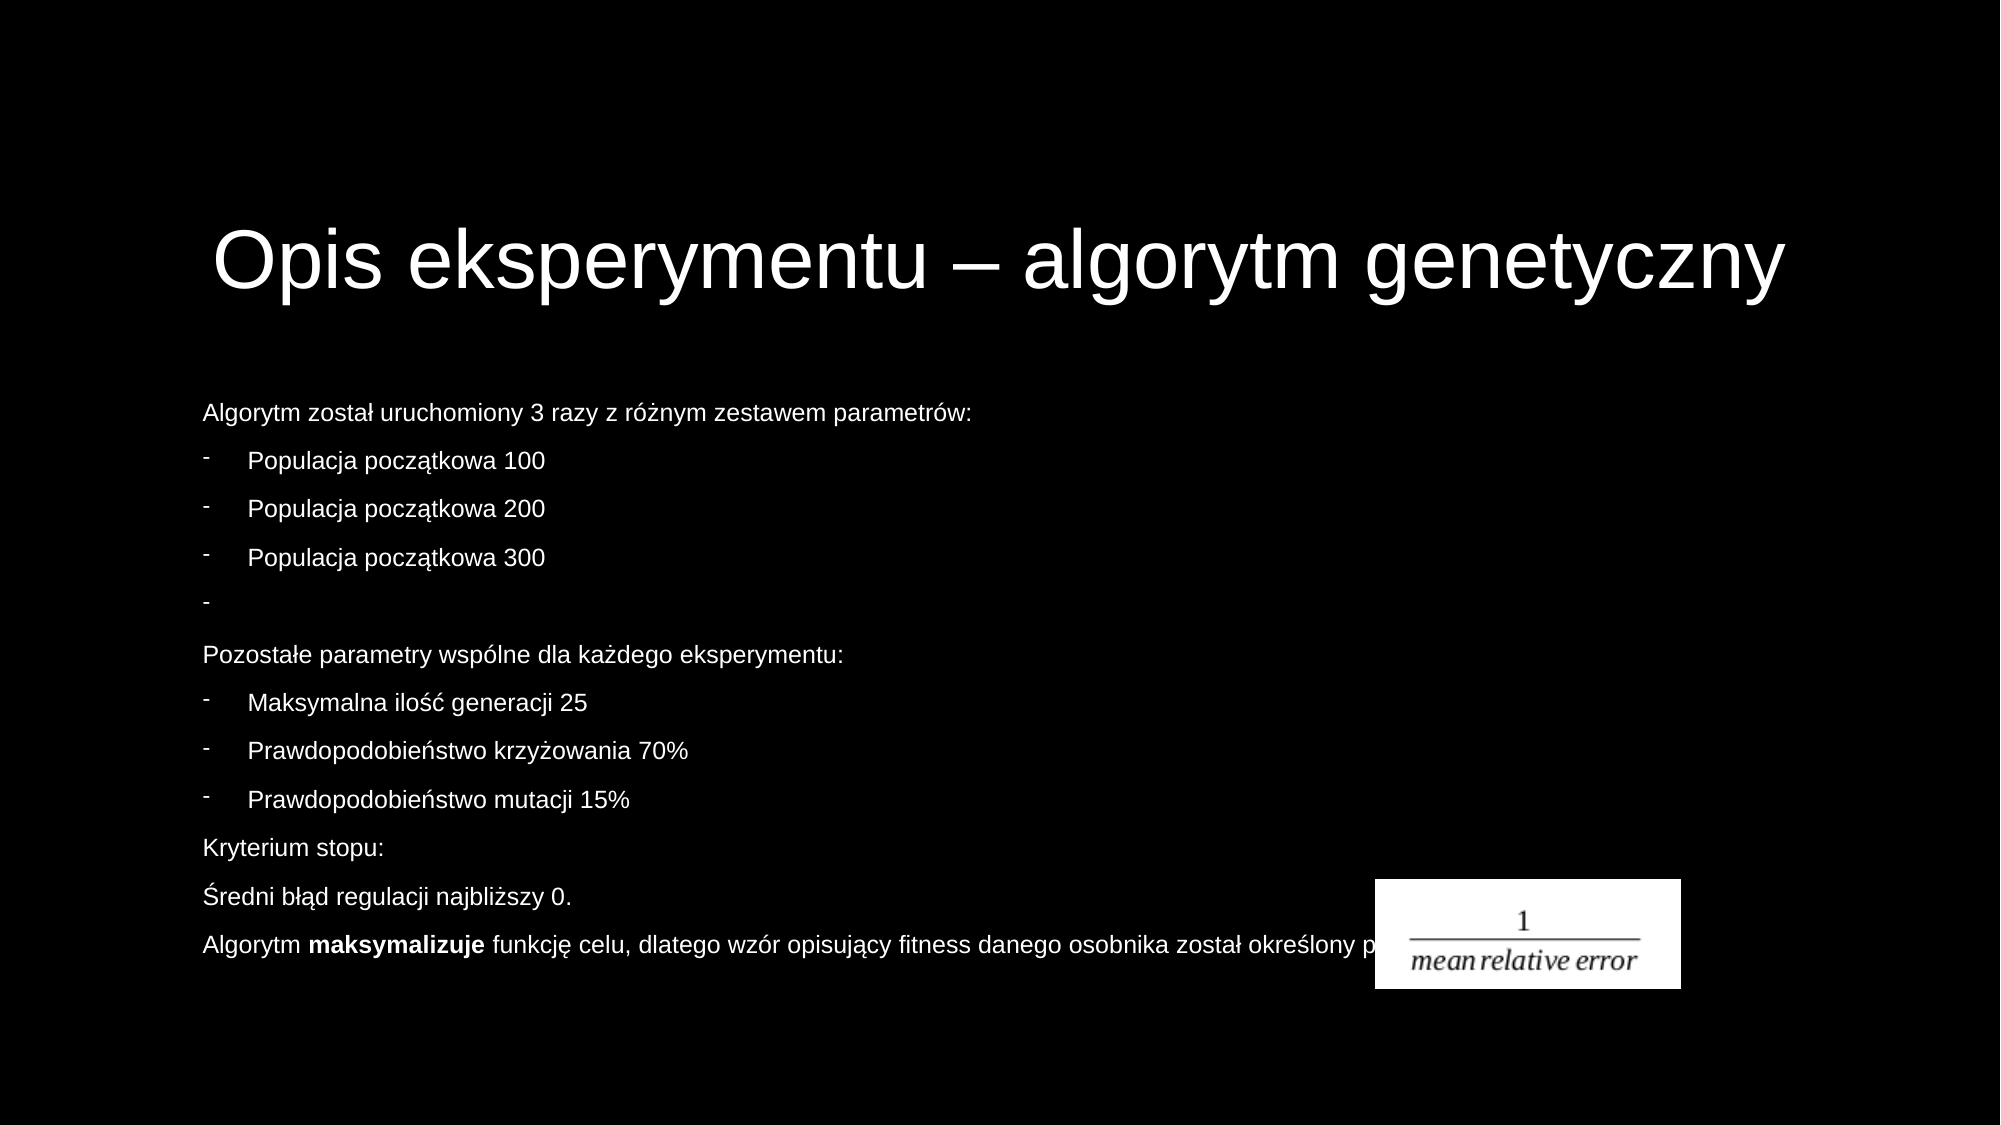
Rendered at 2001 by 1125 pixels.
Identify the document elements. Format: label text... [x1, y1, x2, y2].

list Algorytm został uruchomiony 3 razy z różnym zestawem parametrów: Populacja początkowa 100 Populacja początkowa 200 Populacja początkowa 300 Pozostałe parametry wspólne dla każdego eksperymentu: Maksymalna ilość generacji 25 Prawdopodobieństwo krzyżowania 70% Prawdopodobieństwo mutacji 15% Kryterium stopu: Średni błąd regulacji najbliższy 0. Algorytm maksymalizuje funkcję celu, dlatego wzór opisujący fitness danego osobnika został określony przez: [187, 382, 1813, 968]
picture [1375, 879, 1681, 989]
title Opis eksperymentu – algorytm genetyczny [187, 143, 1813, 367]
